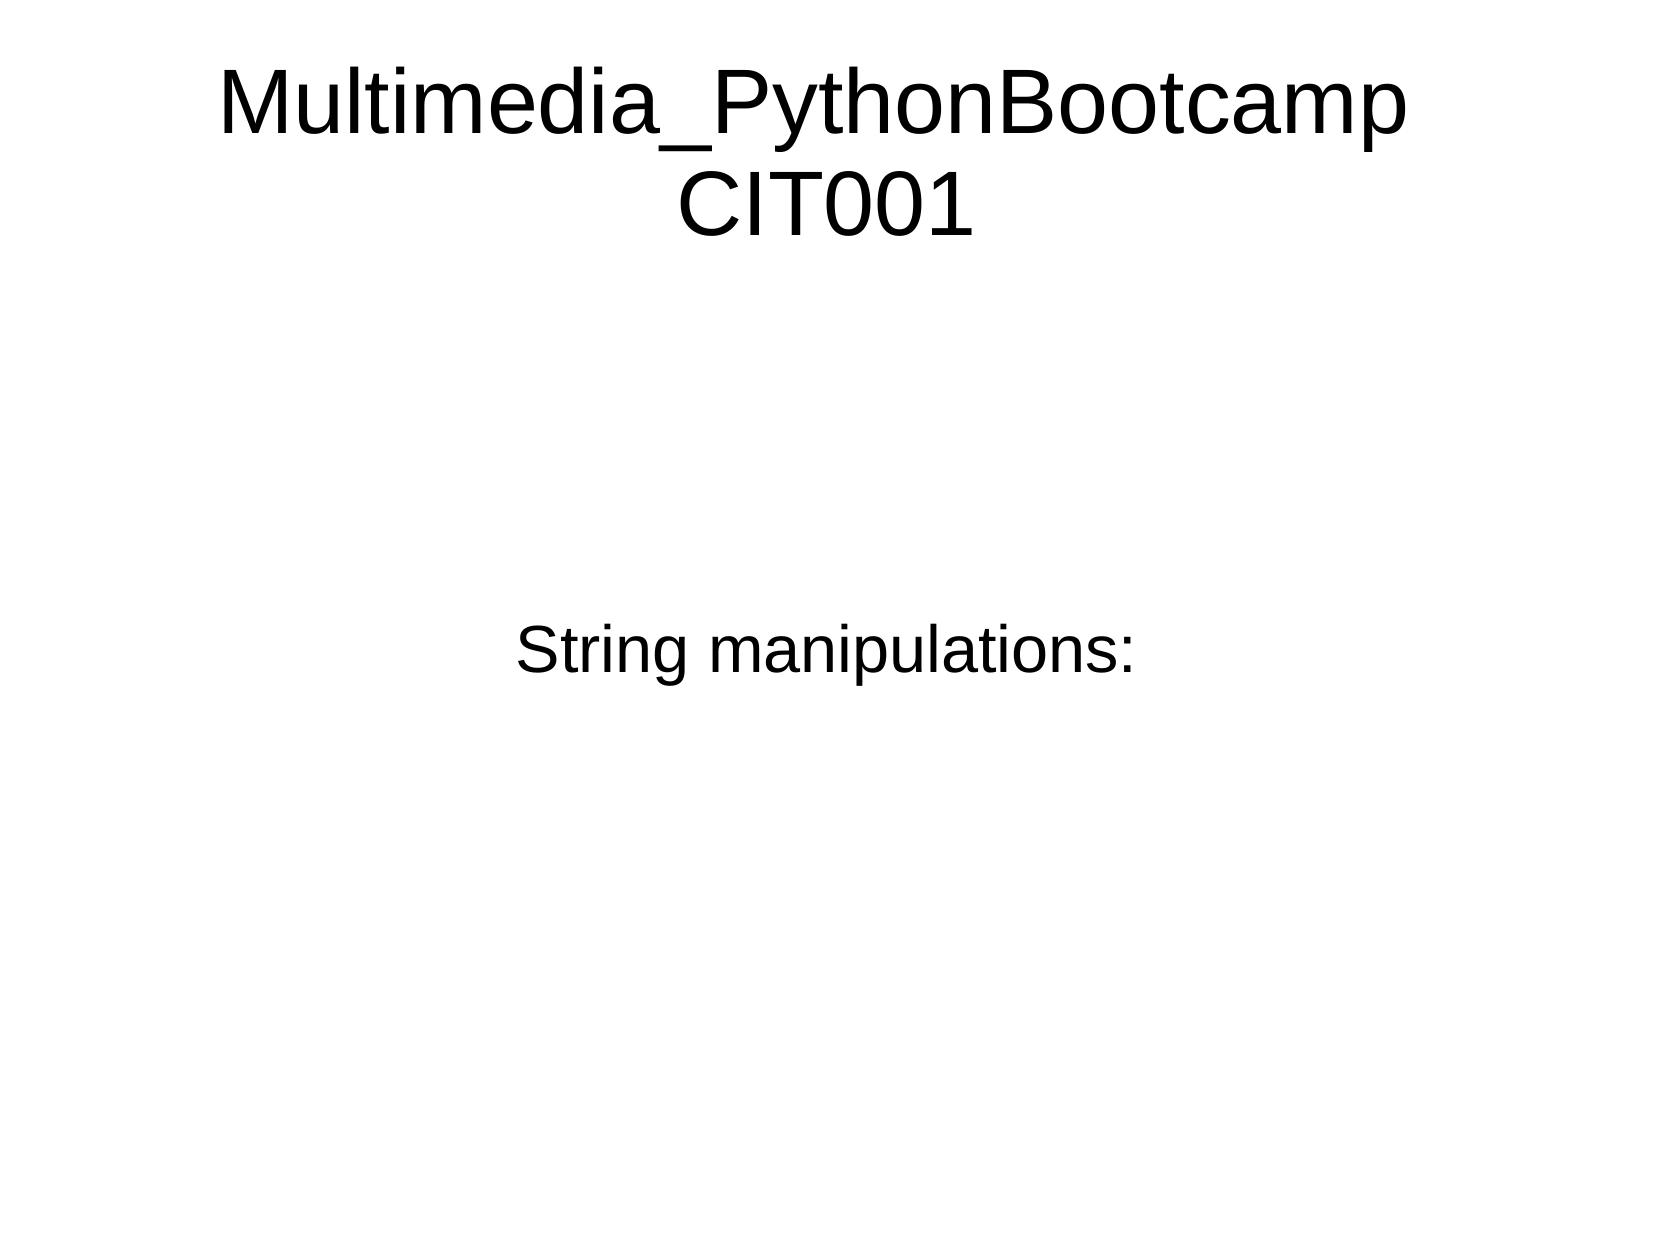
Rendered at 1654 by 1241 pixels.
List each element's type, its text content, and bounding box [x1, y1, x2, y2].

title Multimedia_PythonBootcamp CIT001 [82, 49, 1571, 257]
subtitle String manipulations: [82, 290, 1571, 1010]
